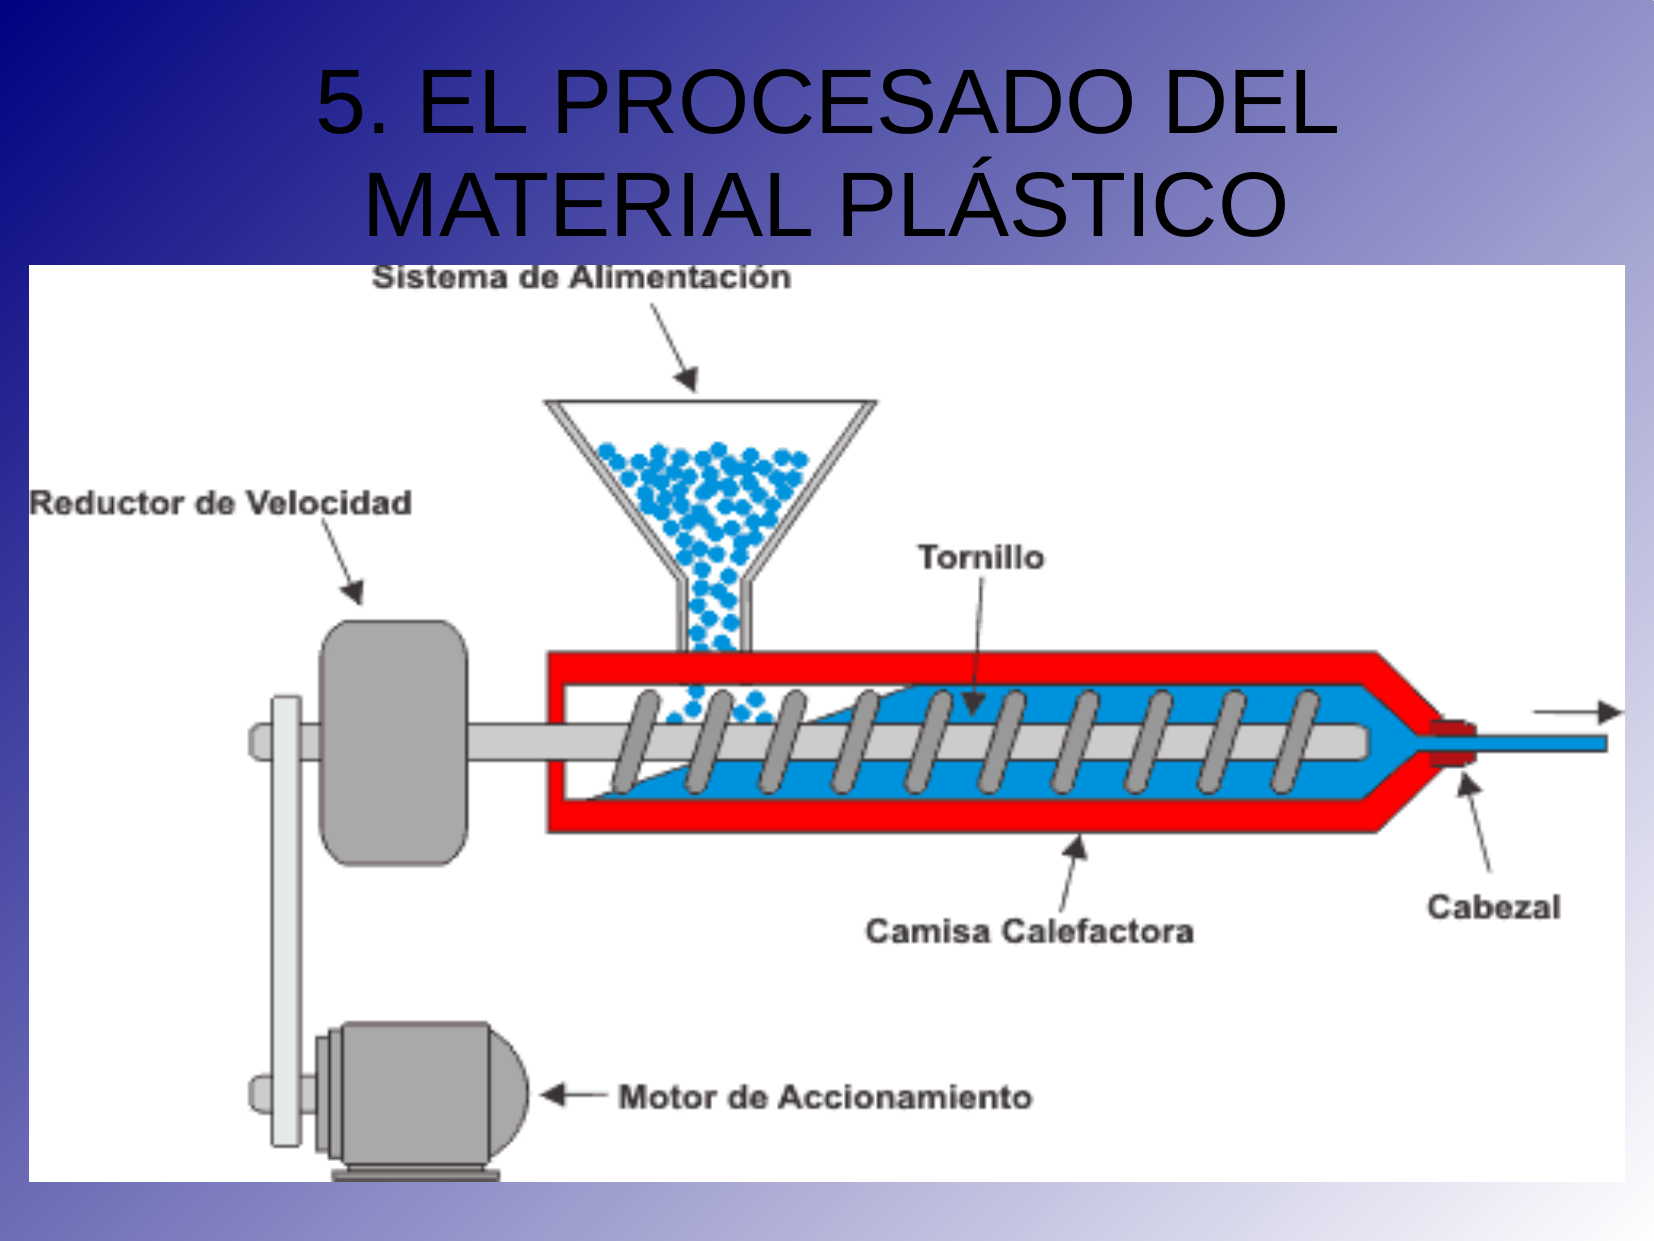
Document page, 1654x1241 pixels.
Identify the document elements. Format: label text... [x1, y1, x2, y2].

title 5. EL PROCESADO DEL MATERIAL PLÁSTICO [82, 49, 1571, 257]
picture [29, 265, 1625, 1182]
